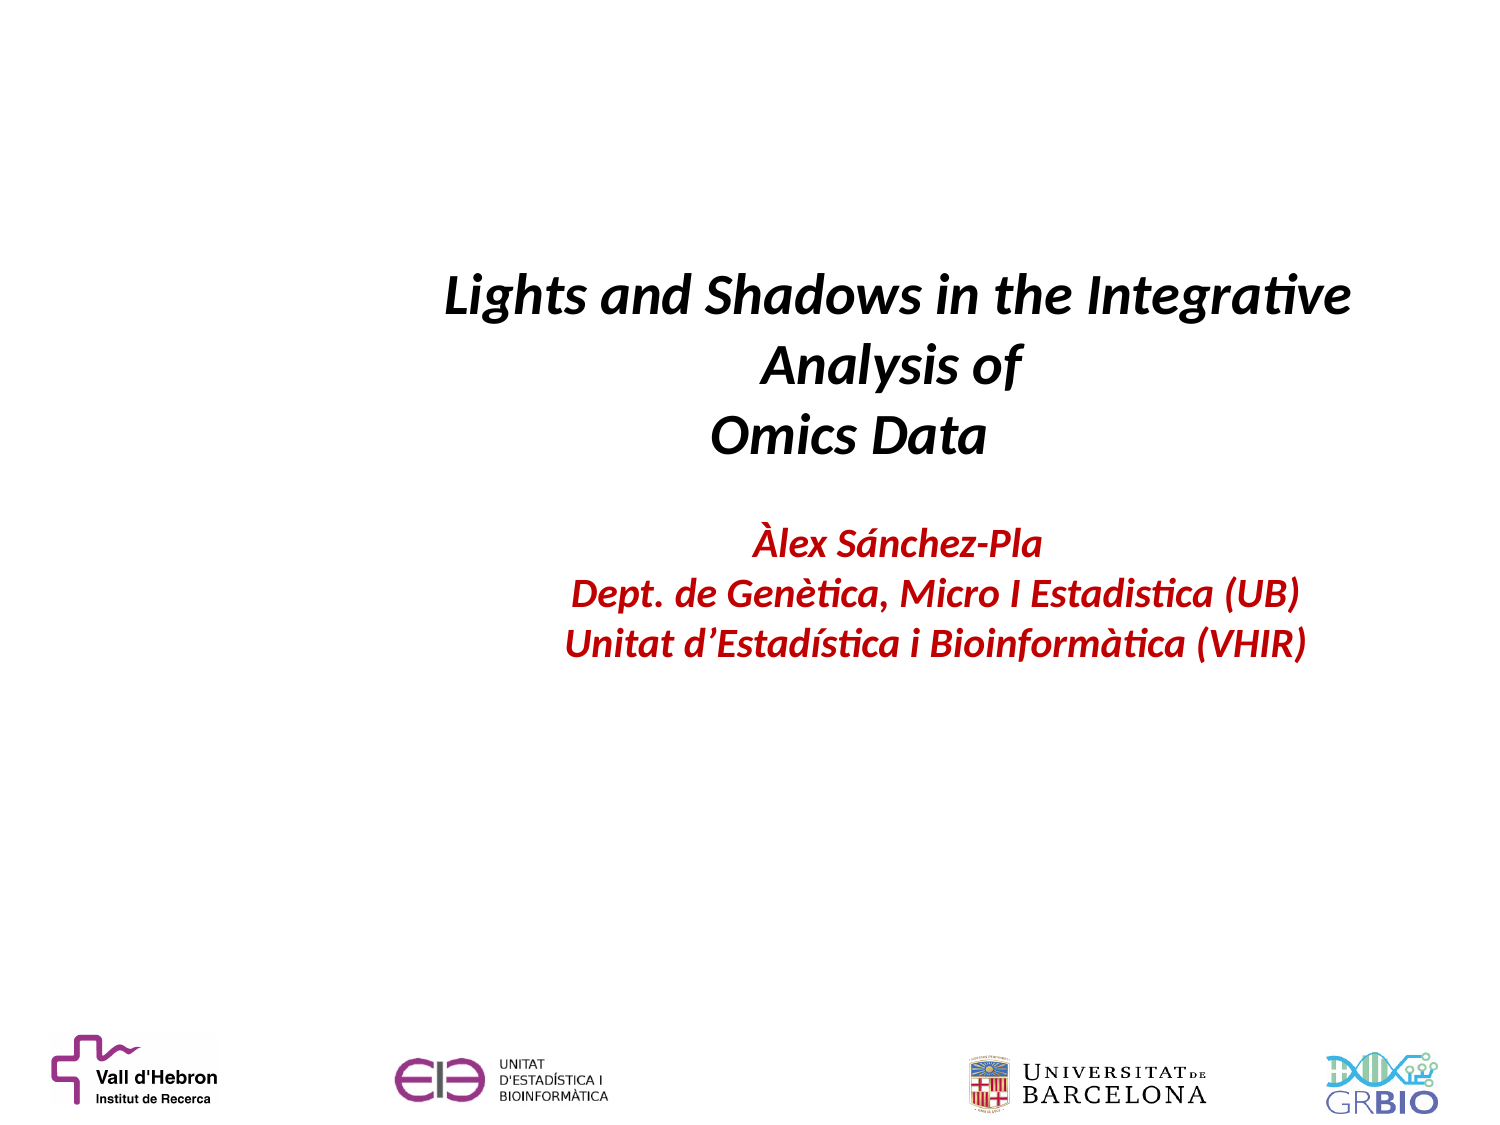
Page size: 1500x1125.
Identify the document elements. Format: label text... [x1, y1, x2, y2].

picture [962, 1050, 1213, 1118]
picture [388, 1050, 634, 1107]
picture [1326, 1052, 1438, 1114]
picture [50, 1033, 218, 1105]
text_box Lights and Shadows in the Integrative Analysis of Omics Data Àlex Sánchez-Pla Dept. de Genètica, Micro I Estadistica (UB) Unitat d’Estadística i Bioinformàtica (VHIR) [358, 248, 1439, 602]
